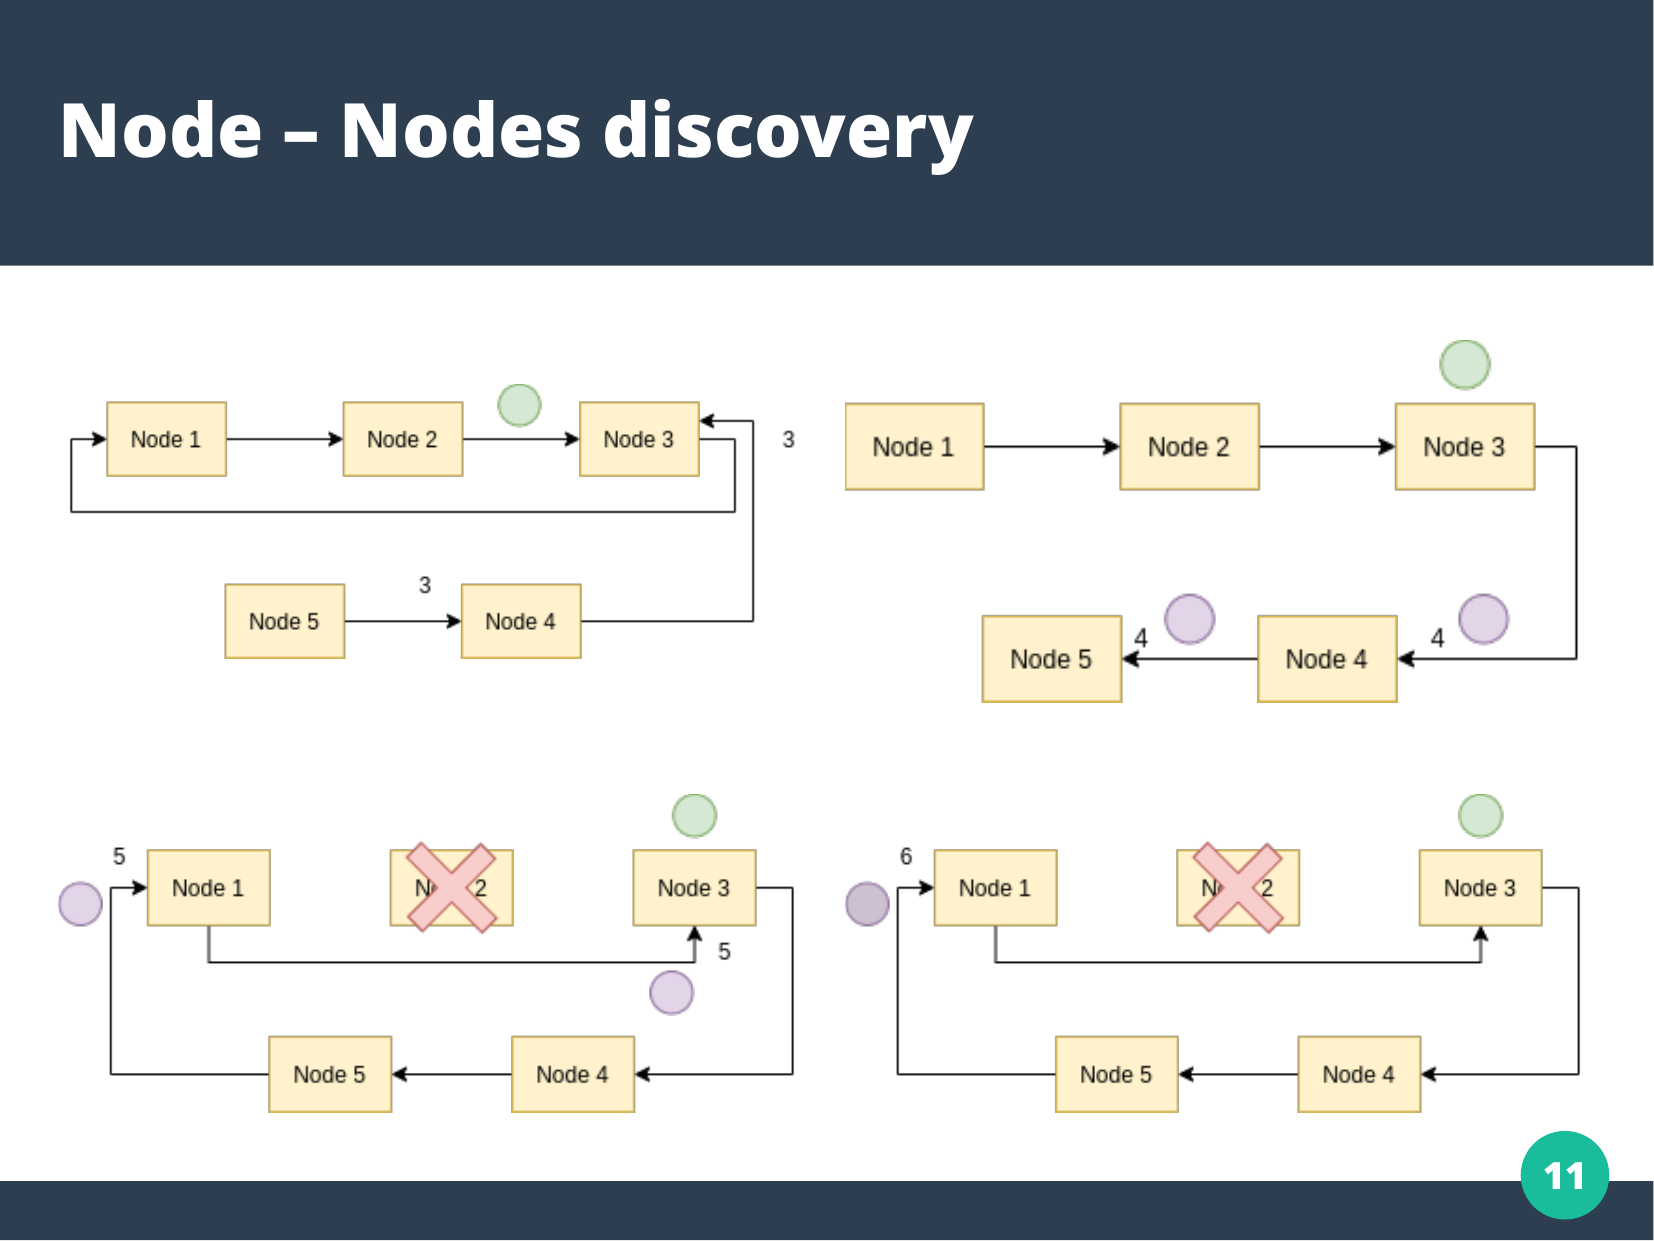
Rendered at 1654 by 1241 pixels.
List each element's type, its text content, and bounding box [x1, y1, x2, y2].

picture [845, 340, 1595, 703]
picture [845, 794, 1595, 1114]
title Node – Nodes discovery [59, 49, 1595, 207]
picture [58, 384, 809, 659]
picture [58, 794, 809, 1114]
